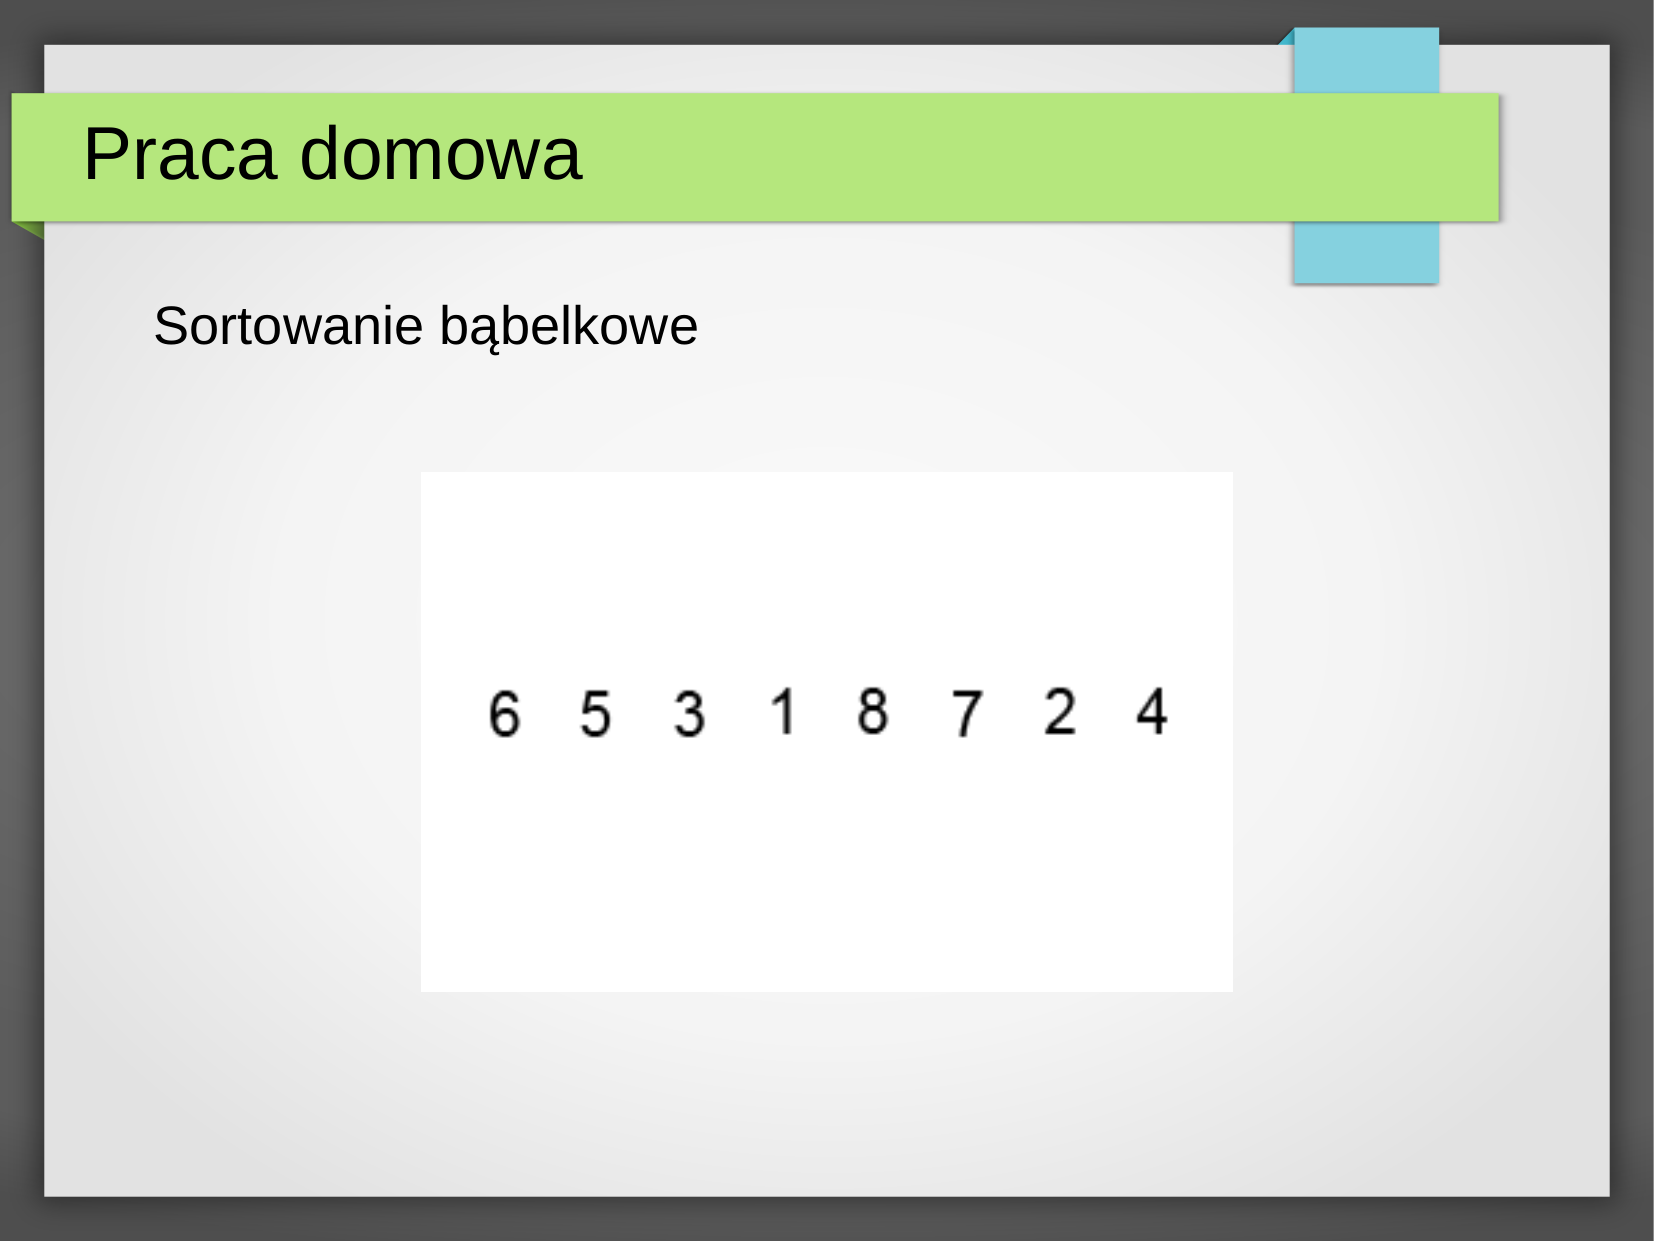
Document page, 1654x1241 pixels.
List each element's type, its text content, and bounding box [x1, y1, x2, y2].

list Sortowanie bąbelkowe [82, 295, 1571, 1015]
title Praca domowa [82, 94, 1264, 213]
picture [0, 0, 1654, 1241]
